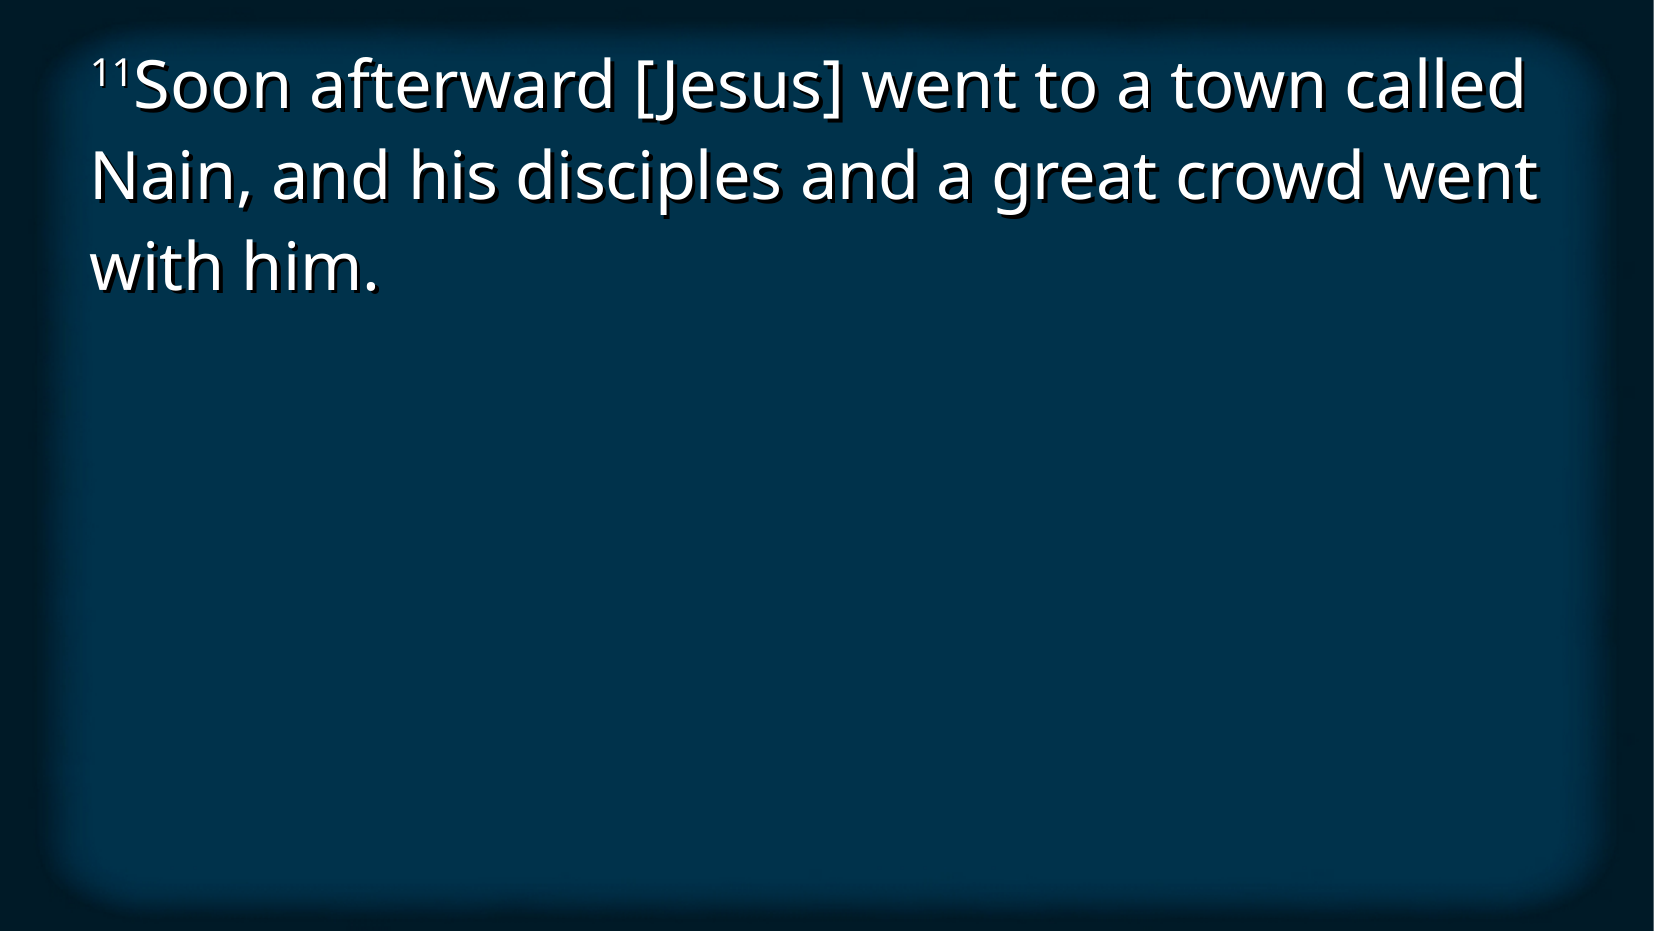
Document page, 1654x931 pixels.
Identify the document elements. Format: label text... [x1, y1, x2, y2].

picture [0, 0, 1654, 931]
text_box 11Soon afterward [Jesus] went to a town called Nain, and his disciples and a great crowd went with him. [75, 30, 1576, 312]
